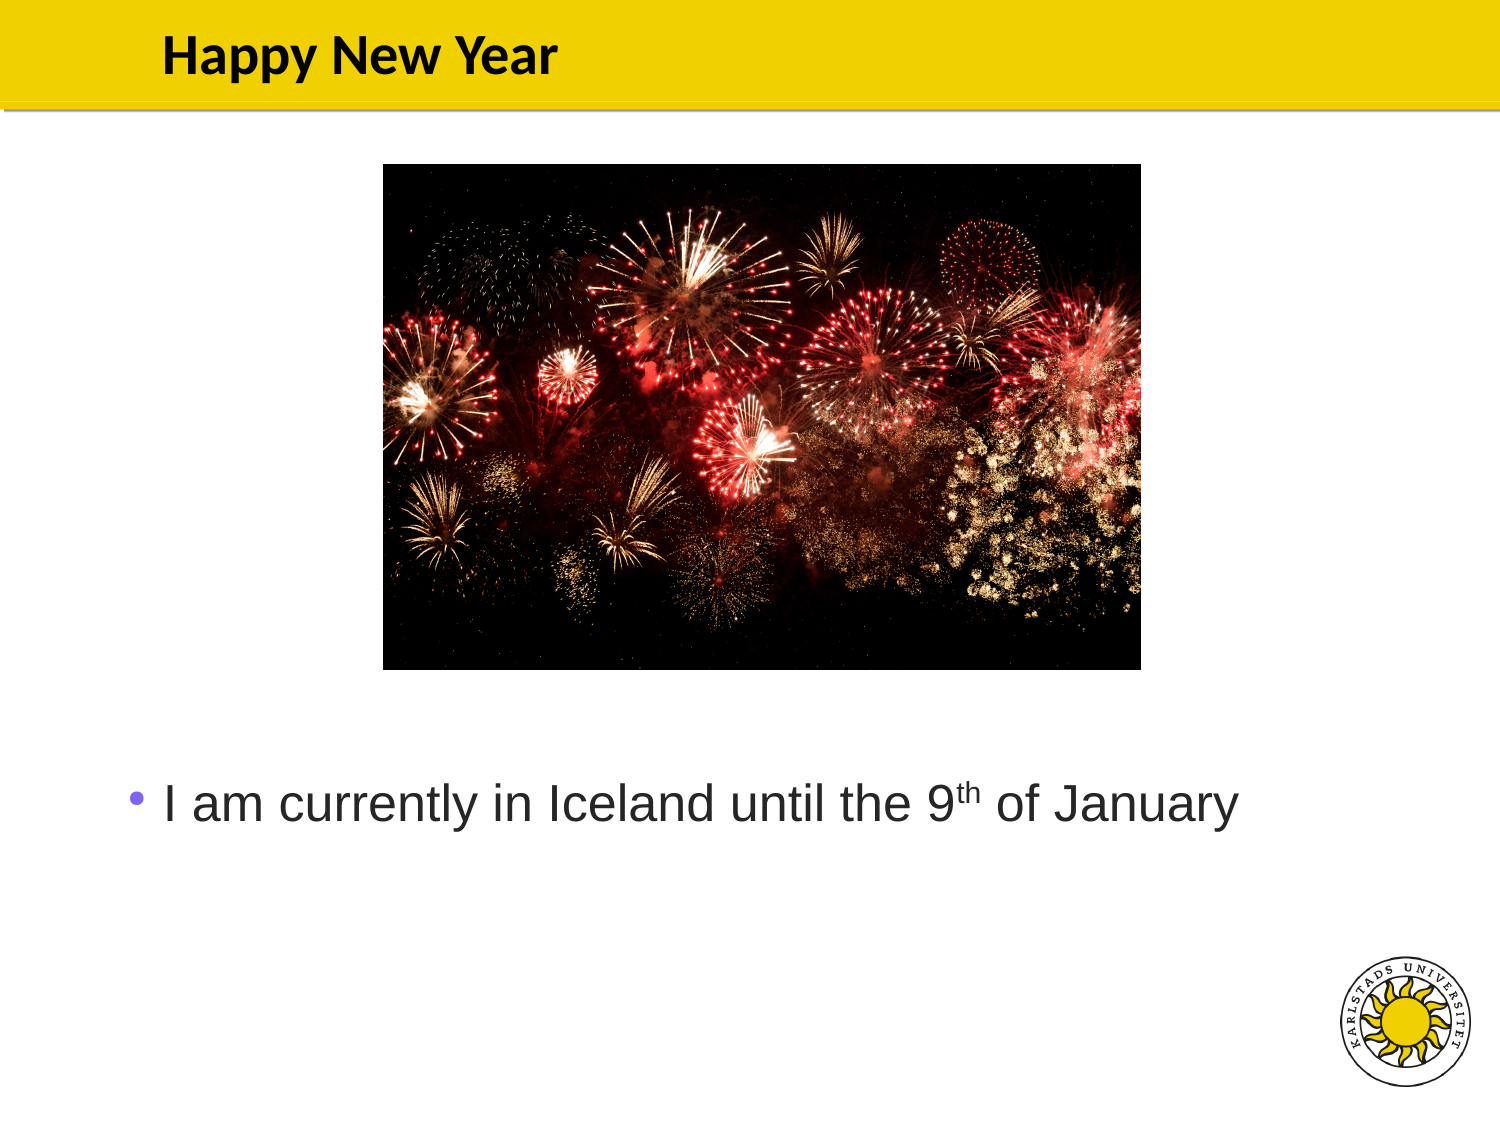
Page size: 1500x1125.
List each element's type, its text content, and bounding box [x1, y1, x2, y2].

picture [383, 164, 1141, 670]
title Happy New Year [112, 0, 1388, 102]
list I am currently in Iceland until the 9th of January [112, 669, 1471, 1066]
picture [1340, 1066, 1471, 1095]
